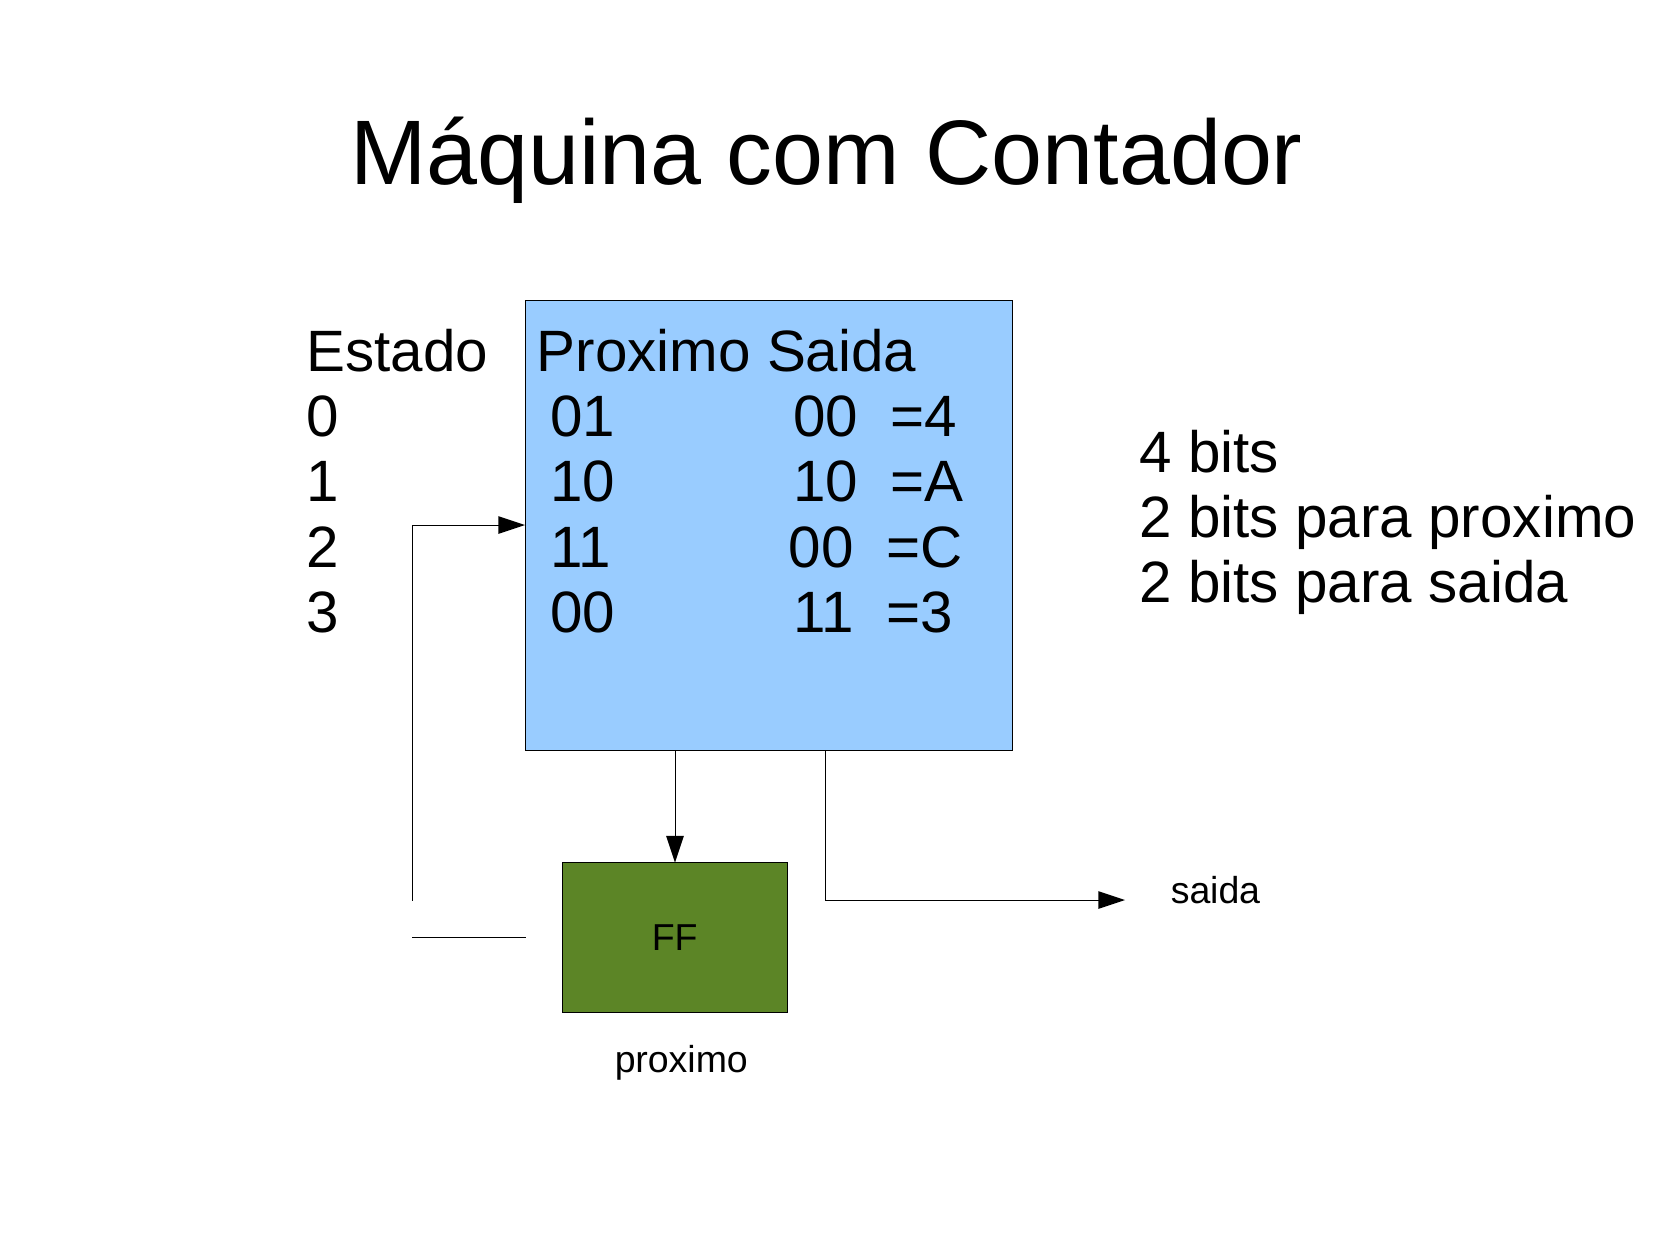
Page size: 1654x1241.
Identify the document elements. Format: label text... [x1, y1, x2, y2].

text_box FF [562, 862, 788, 1013]
text_box proximo [600, 1030, 763, 1088]
text_box saida [1156, 862, 1276, 920]
title Máquina com Contador [82, 49, 1571, 257]
text_box Estado Proximo Saida 0 01 00 =4 1 10 10 =A 2 11 00 =C 3 00 11 =3 [292, 311, 986, 652]
text_box 4 bits 2 bits para proximo 2 bits para saida [1125, 412, 1652, 623]
text_box [525, 300, 1013, 751]
